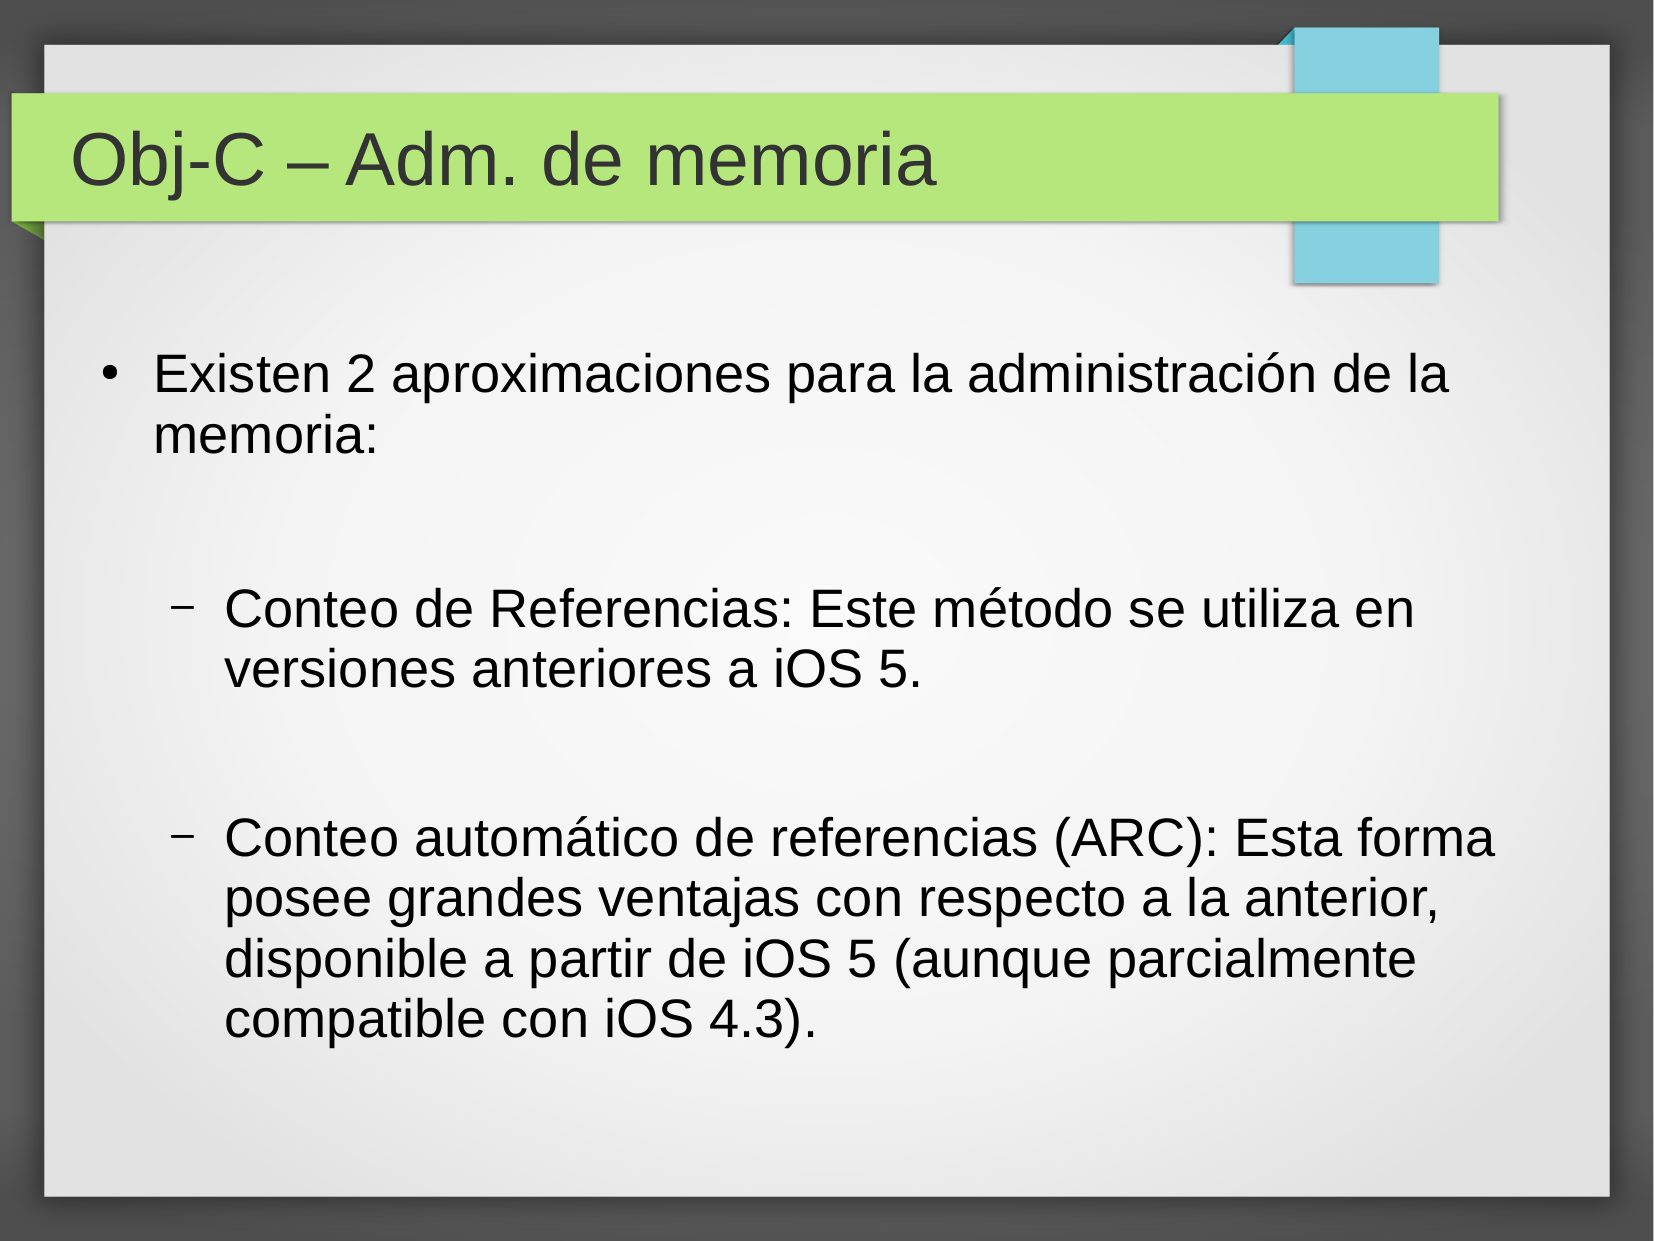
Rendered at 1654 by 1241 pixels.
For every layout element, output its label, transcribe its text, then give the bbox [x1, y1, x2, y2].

list Existen 2 aproximaciones para la administración de la memoria: Conteo de Referencias: Este método se utiliza en versiones anteriores a iOS 5. Conteo automático de referencias (ARC): Esta forma posee grandes ventajas con respecto a la anterior, disponible a partir de iOS 5 (aunque parcialmente compatible con iOS 4.3). [82, 343, 1538, 1063]
picture [0, 0, 1654, 1241]
title Obj-C – Adm. de memoria [70, 106, 1229, 213]
